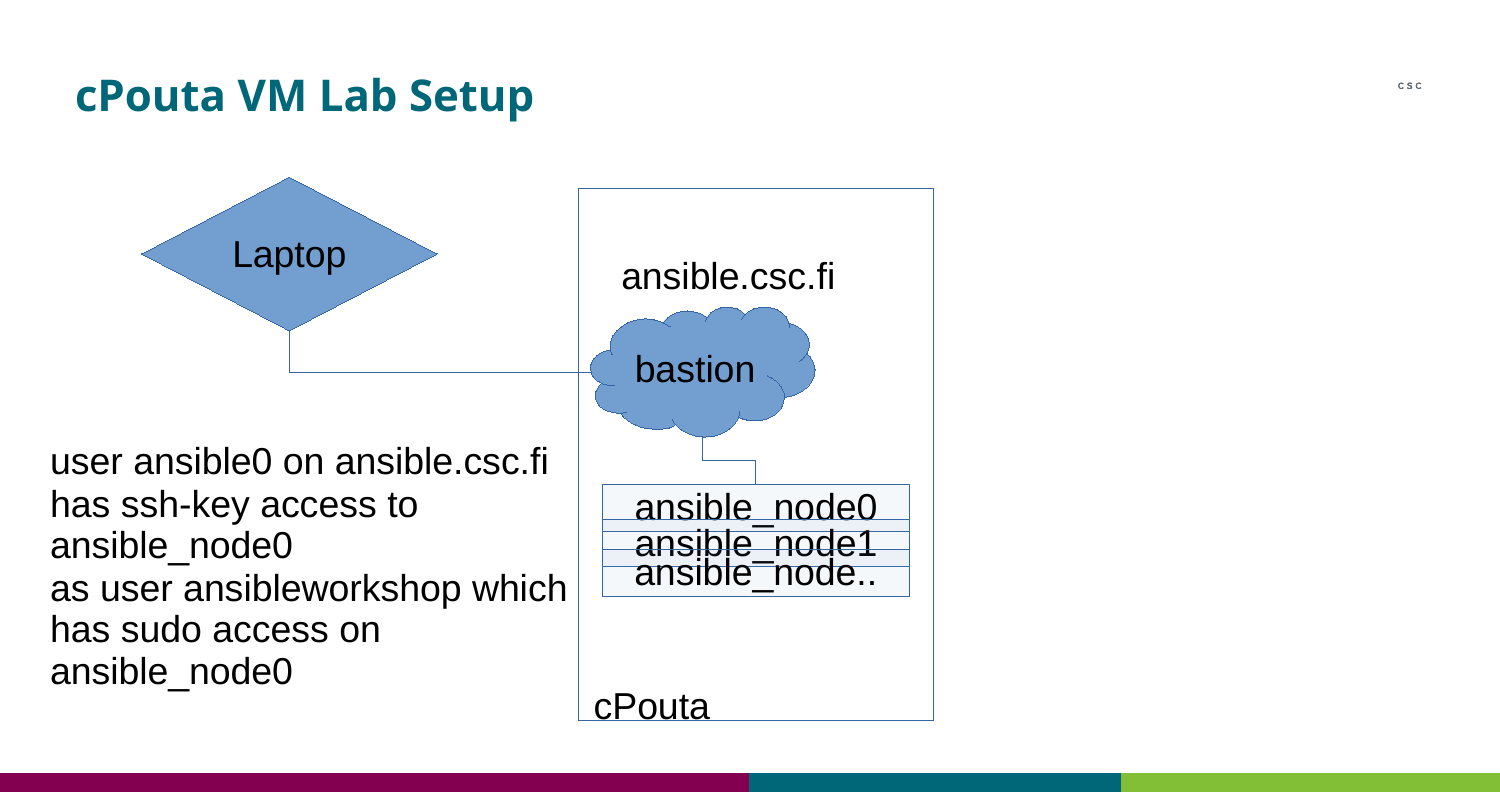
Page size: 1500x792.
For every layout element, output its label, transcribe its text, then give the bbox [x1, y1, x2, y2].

text_box ansible_node.. [602, 549, 910, 597]
text_box ansible_node1 [602, 519, 910, 549]
text_box cPouta [578, 188, 934, 721]
text_box user ansible0 on ansible.csc.fi has ssh-key access to ansible_node0 as user ansibleworkshop which has sudo access on ansible_node0 [35, 433, 594, 698]
title cPouta VM Lab Setup [75, 28, 1346, 161]
text_box Laptop [141, 177, 438, 331]
text_box ansible.csc.fi [606, 248, 851, 305]
